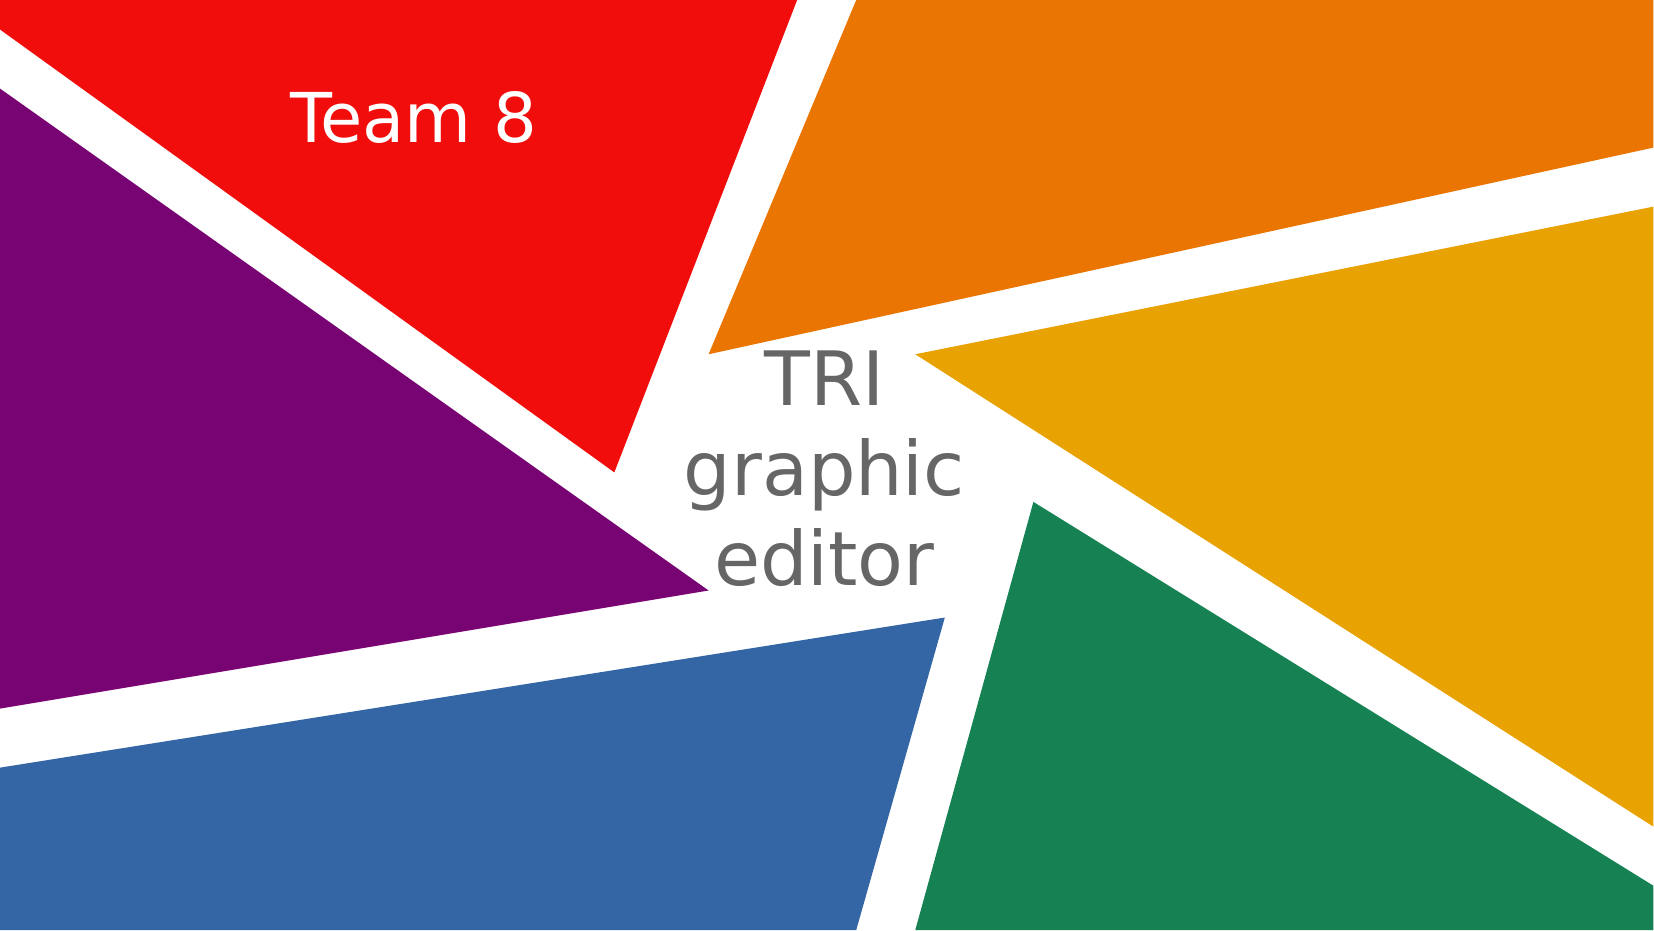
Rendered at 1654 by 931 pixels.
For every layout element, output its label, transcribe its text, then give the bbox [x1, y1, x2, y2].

title Team 8 [82, 37, 746, 193]
subtitle TRI graphic editor [614, 329, 1035, 602]
